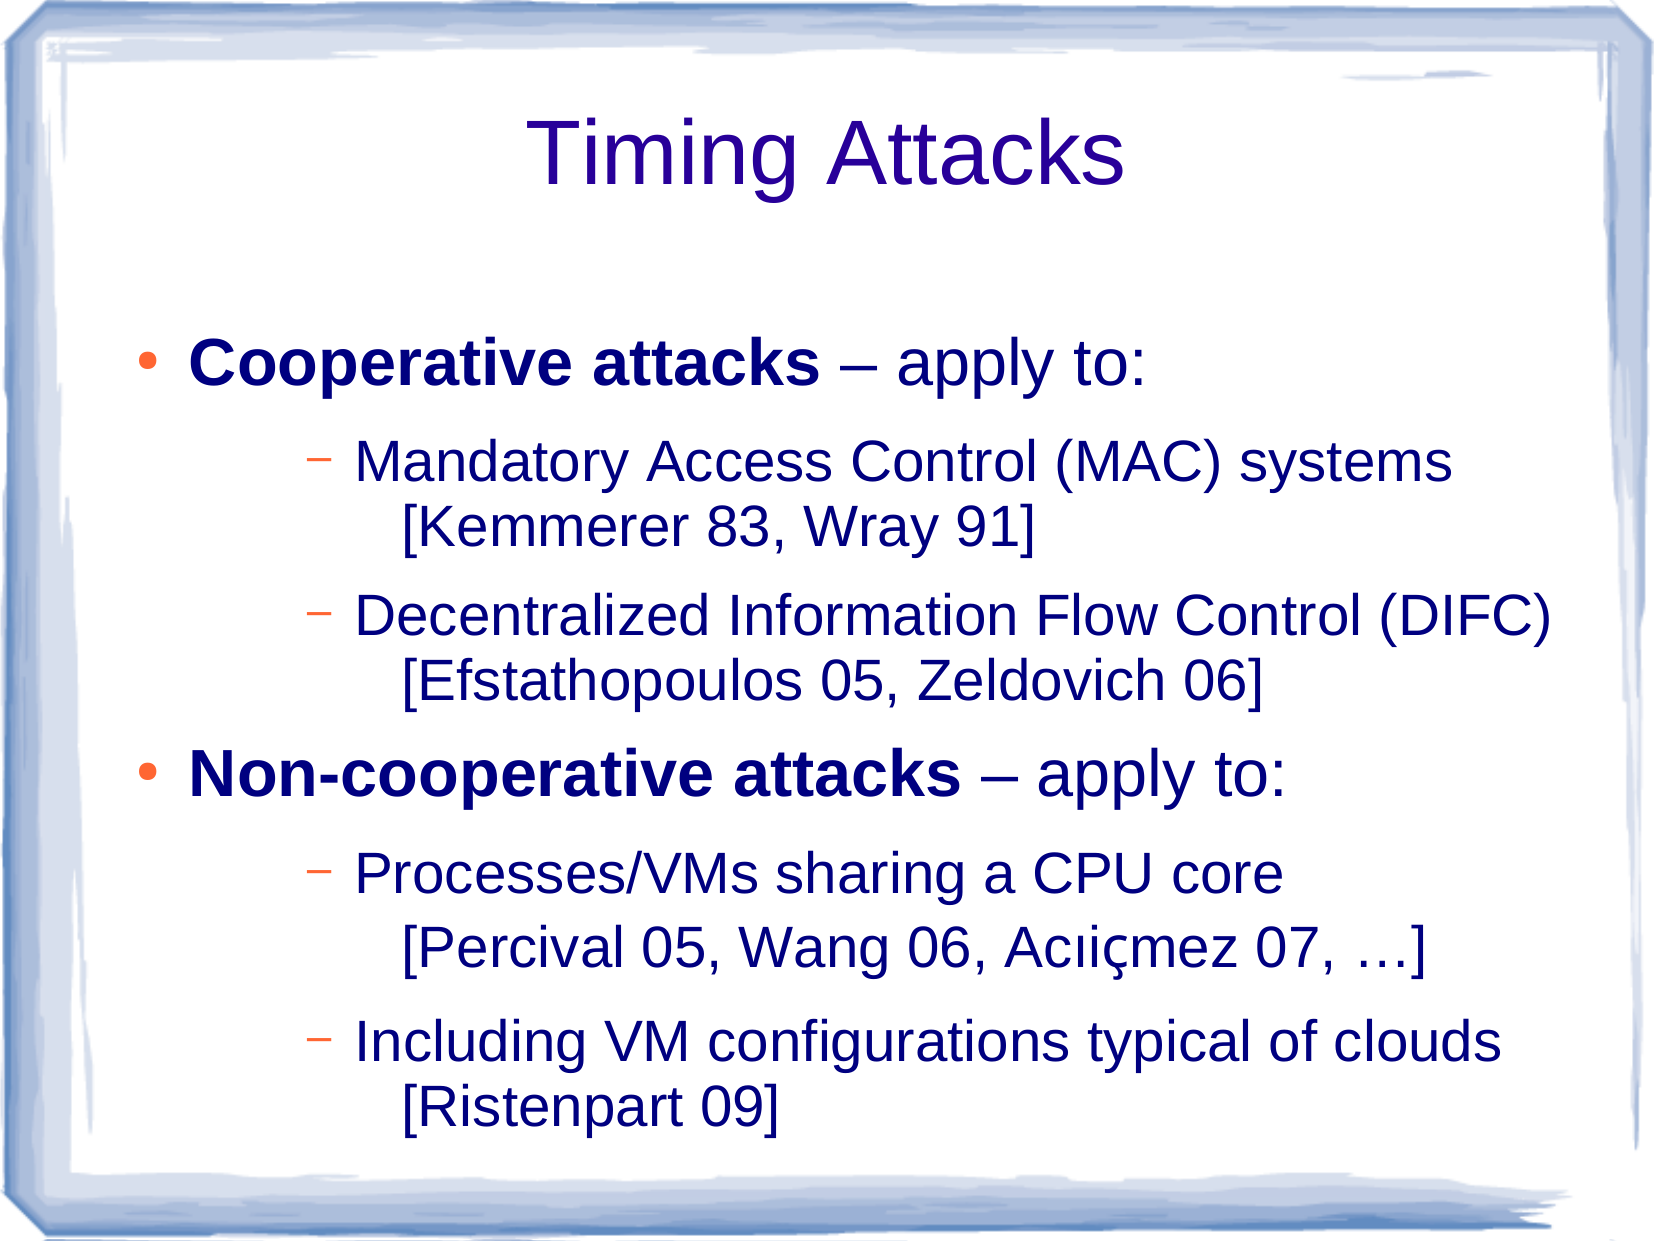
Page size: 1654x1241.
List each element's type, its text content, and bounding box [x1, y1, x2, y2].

title Timing Attacks [82, 49, 1571, 257]
picture [0, 0, 1654, 1241]
list Cooperative attacks – apply to: Mandatory Access Control (MAC) systems [Kemmerer 83, Wray 91] Decentralized Information Flow Control (DIFC) [Efstathopoulos 05, Zeldovich 06] Non-cooperative attacks – apply to: Processes/VMs sharing a CPU core [Percival 05, Wang 06, Acıiҫmez 07, …] Including VM configurations typical of clouds [Ristenpart 09] [118, 324, 1571, 1128]
